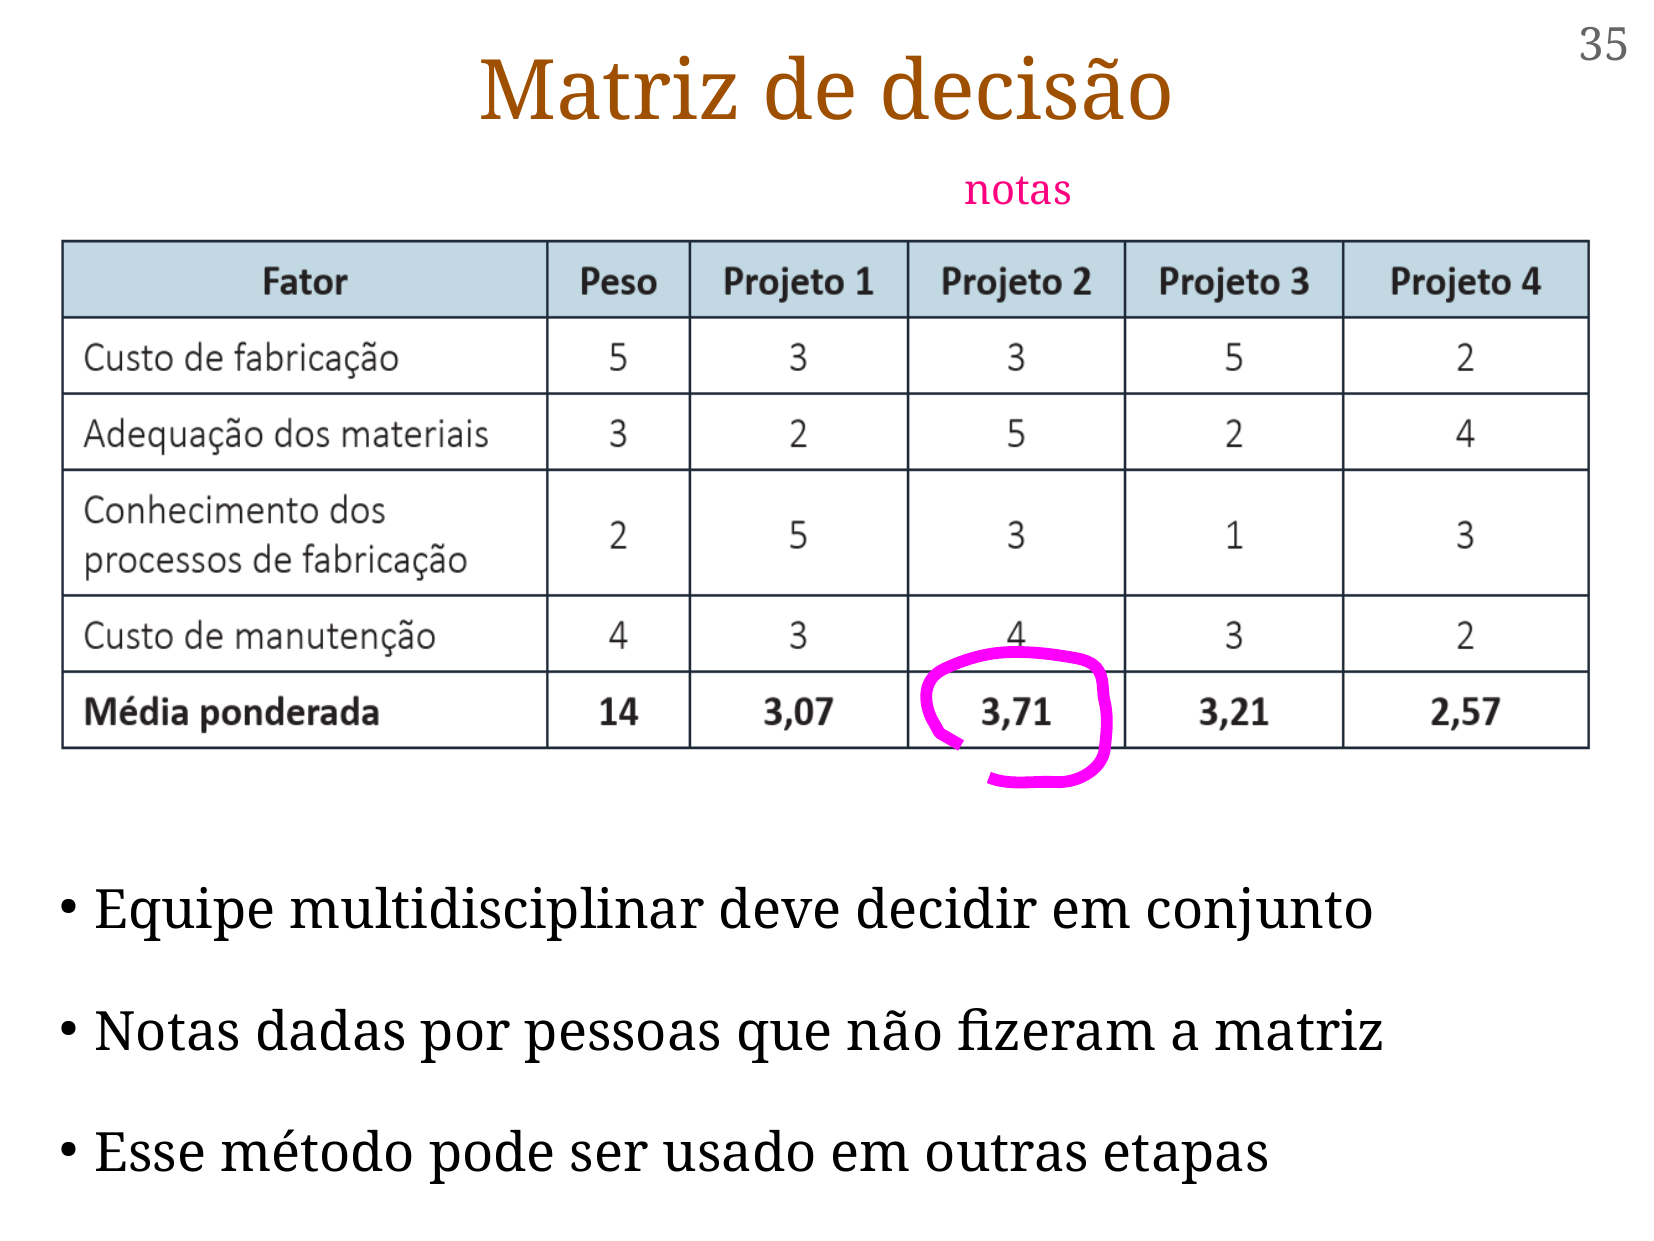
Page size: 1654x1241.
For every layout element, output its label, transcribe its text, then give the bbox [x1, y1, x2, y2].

picture [59, 236, 1595, 752]
text_box notas [944, 147, 1103, 235]
list Equipe multidisciplinar deve decidir em conjunto Notas dadas por pessoas que não fizeram a matriz Esse método pode ser usado em outras etapas [59, 871, 1595, 1211]
title Matriz de decisão [59, 29, 1595, 148]
